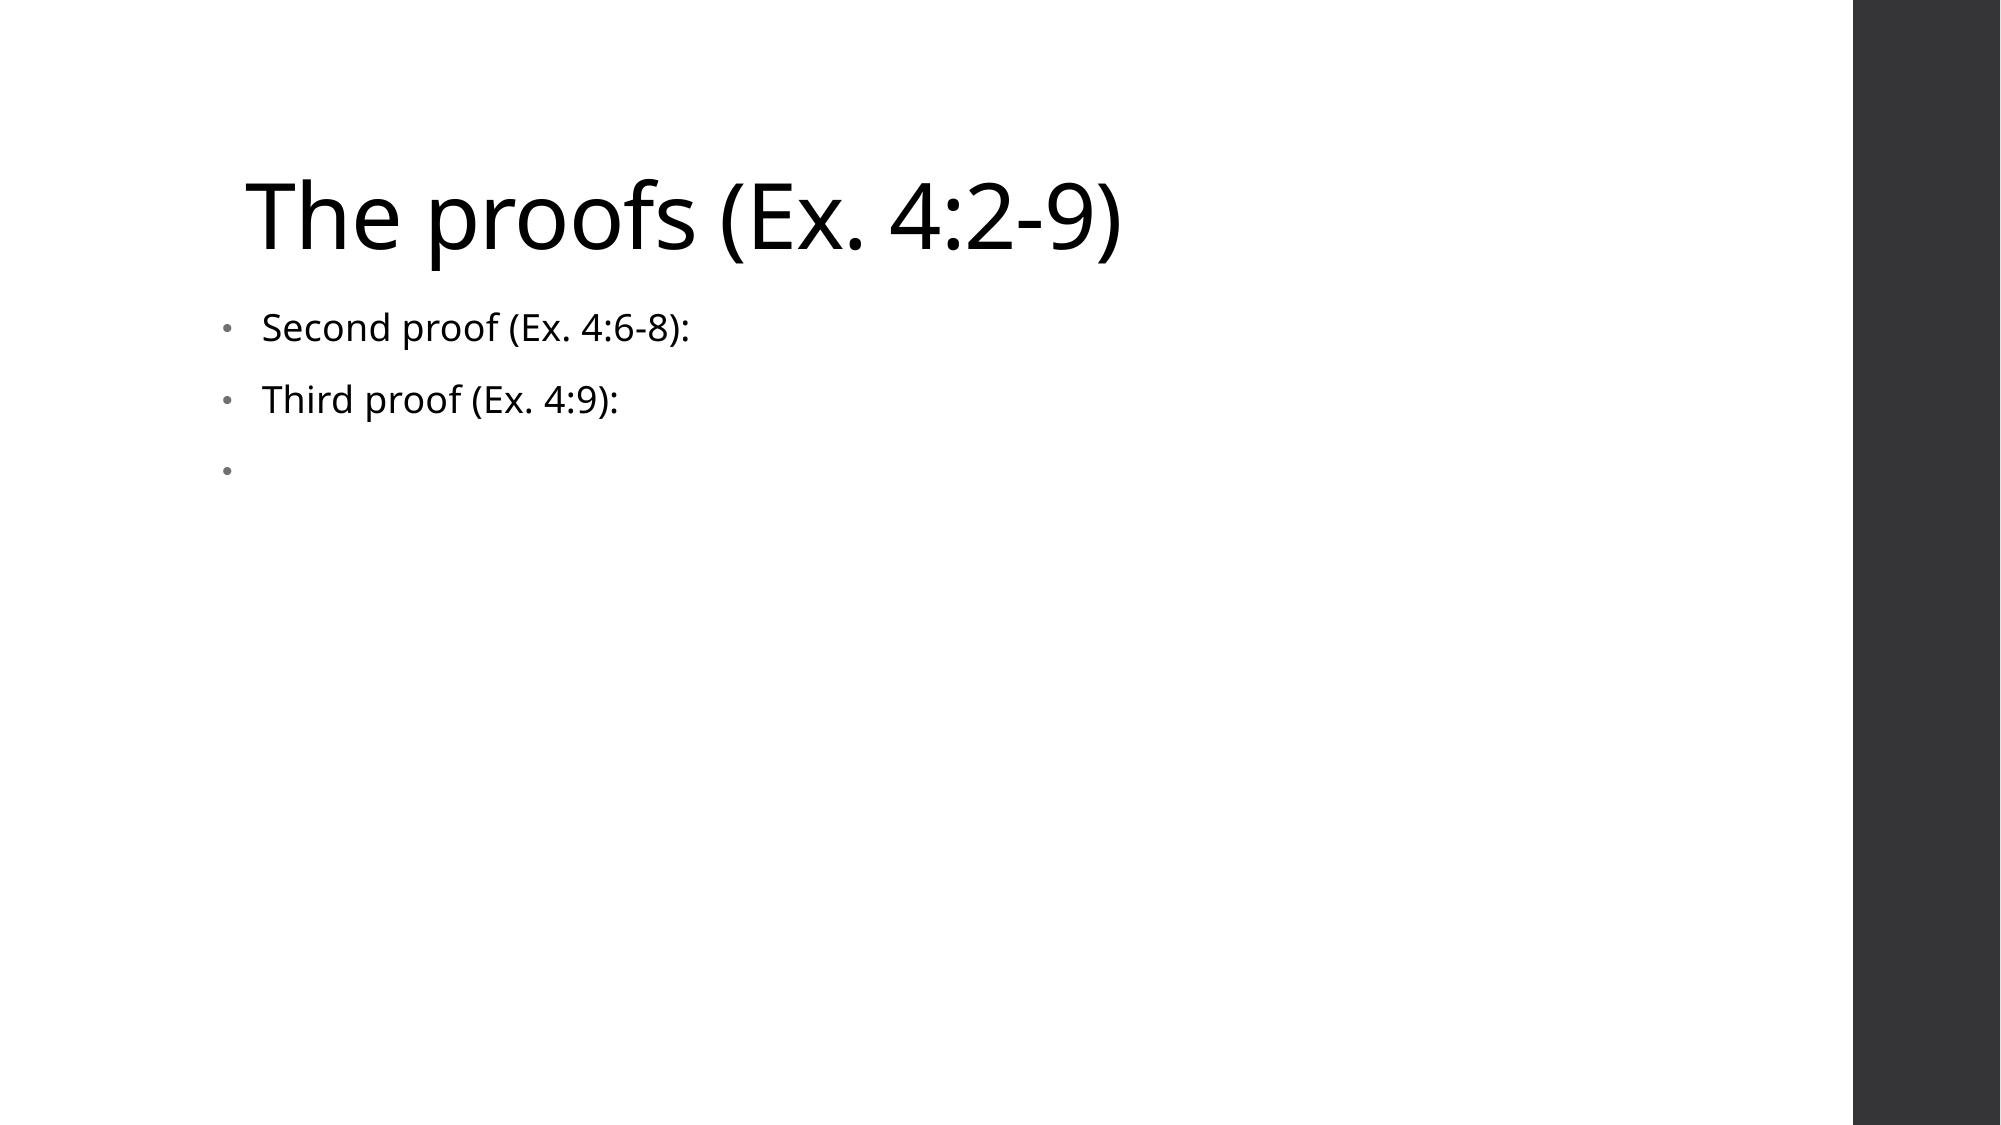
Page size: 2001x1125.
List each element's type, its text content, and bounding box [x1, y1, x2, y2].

title The proofs (Ex. 4:2-9) [206, 60, 1797, 278]
list Second proof (Ex. 4:6-8): Third proof (Ex. 4:9): [206, 299, 1617, 1014]
